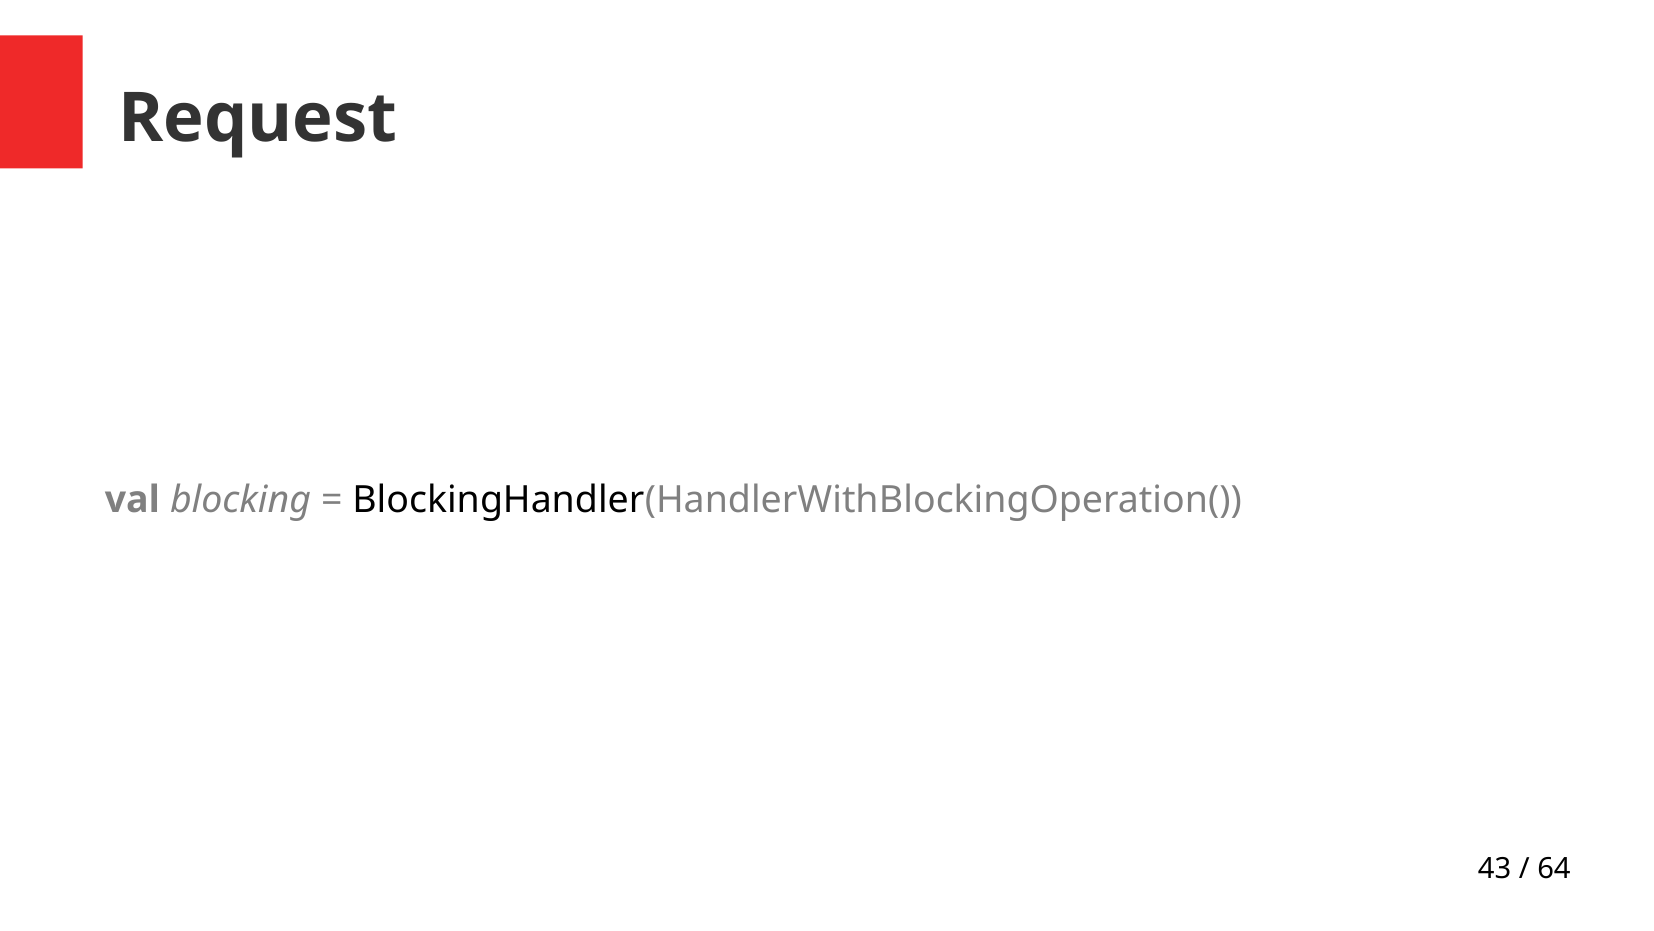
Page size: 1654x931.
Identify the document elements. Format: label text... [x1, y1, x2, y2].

title Request [118, 37, 1571, 193]
text_box val blocking = BlockingHandler(HandlerWithBlockingOperation()) [90, 465, 1546, 570]
